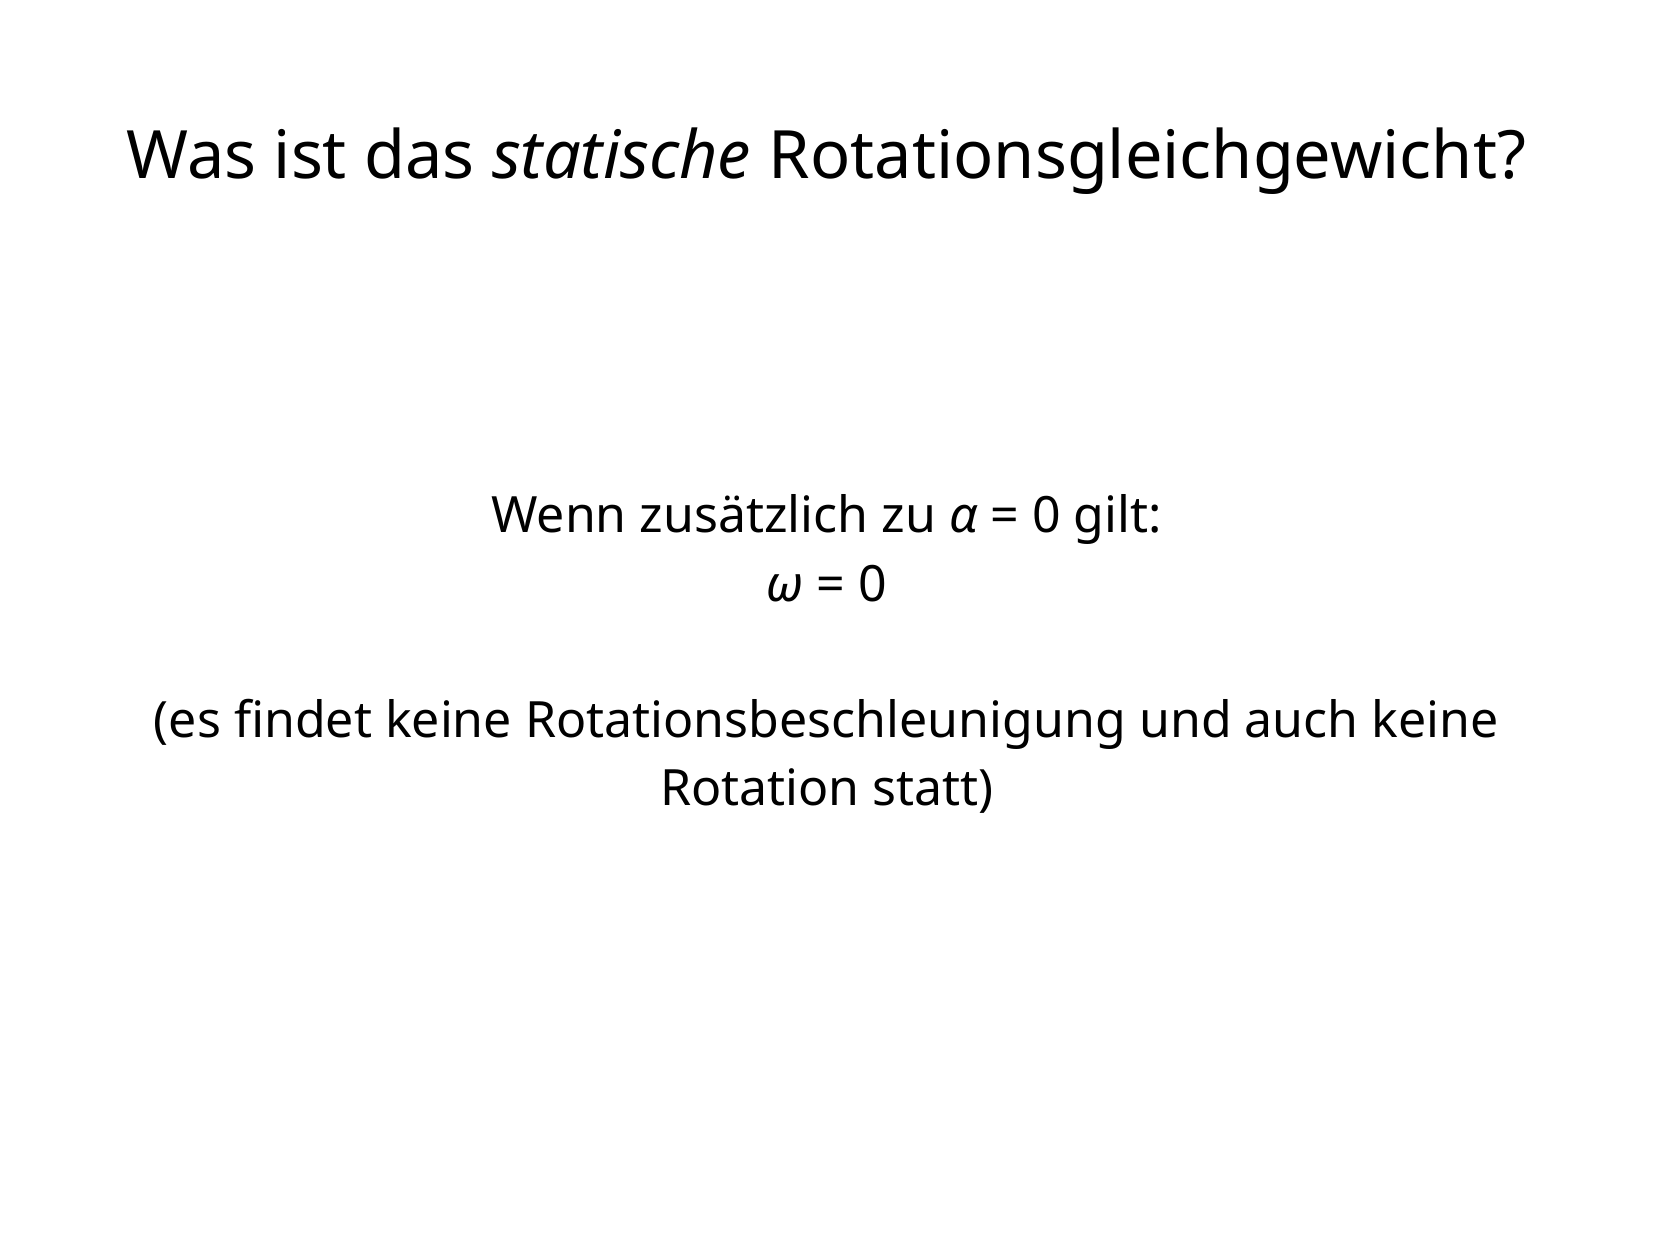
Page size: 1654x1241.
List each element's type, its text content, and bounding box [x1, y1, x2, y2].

subtitle Wenn zusätzlich zu α = 0 gilt: ω = 0 (es findet keine Rotationsbeschleunigung und auch keine Rotation statt) [82, 290, 1571, 1010]
title Was ist das statische Rotationsgleichgewicht? [82, 49, 1571, 257]
